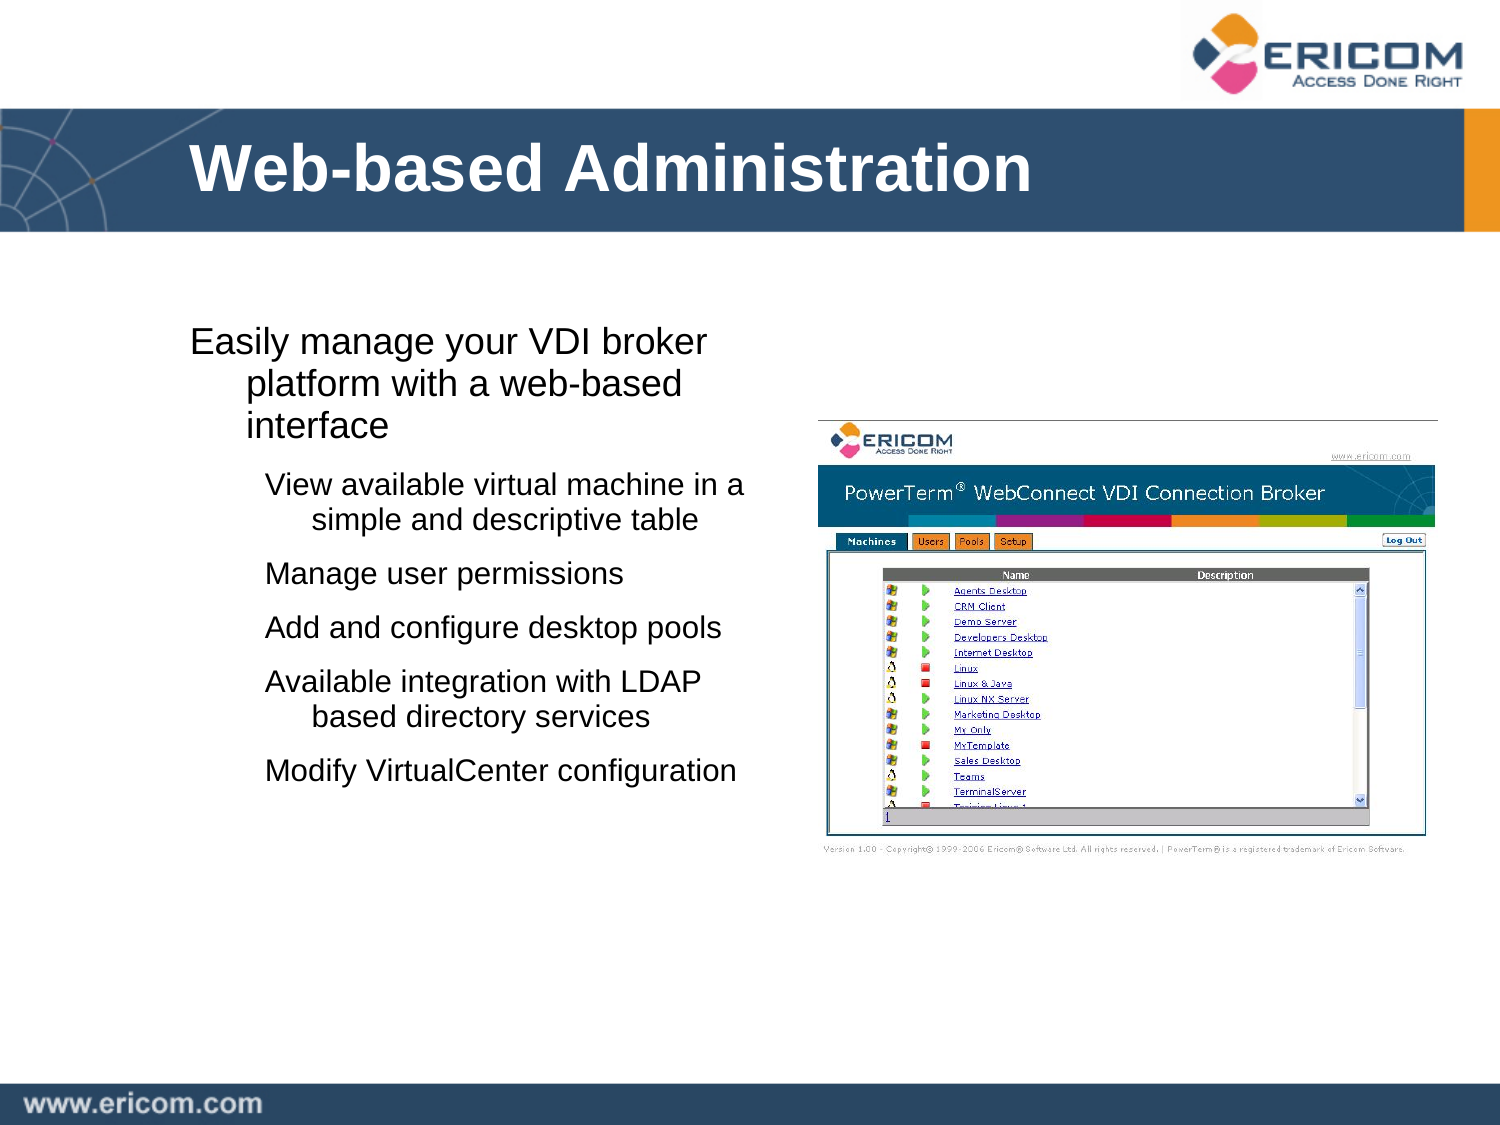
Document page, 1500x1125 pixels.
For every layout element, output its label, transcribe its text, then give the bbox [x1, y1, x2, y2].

list Easily manage your VDI broker platform with a web-based interface View available virtual machine in a simple and descriptive table Manage user permissions Add and configure desktop pools Available integration with LDAP based directory services Modify VirtualCenter configuration [174, 312, 794, 988]
picture [0, 0, 1500, 1125]
title Web-based Administration [174, 74, 1438, 263]
